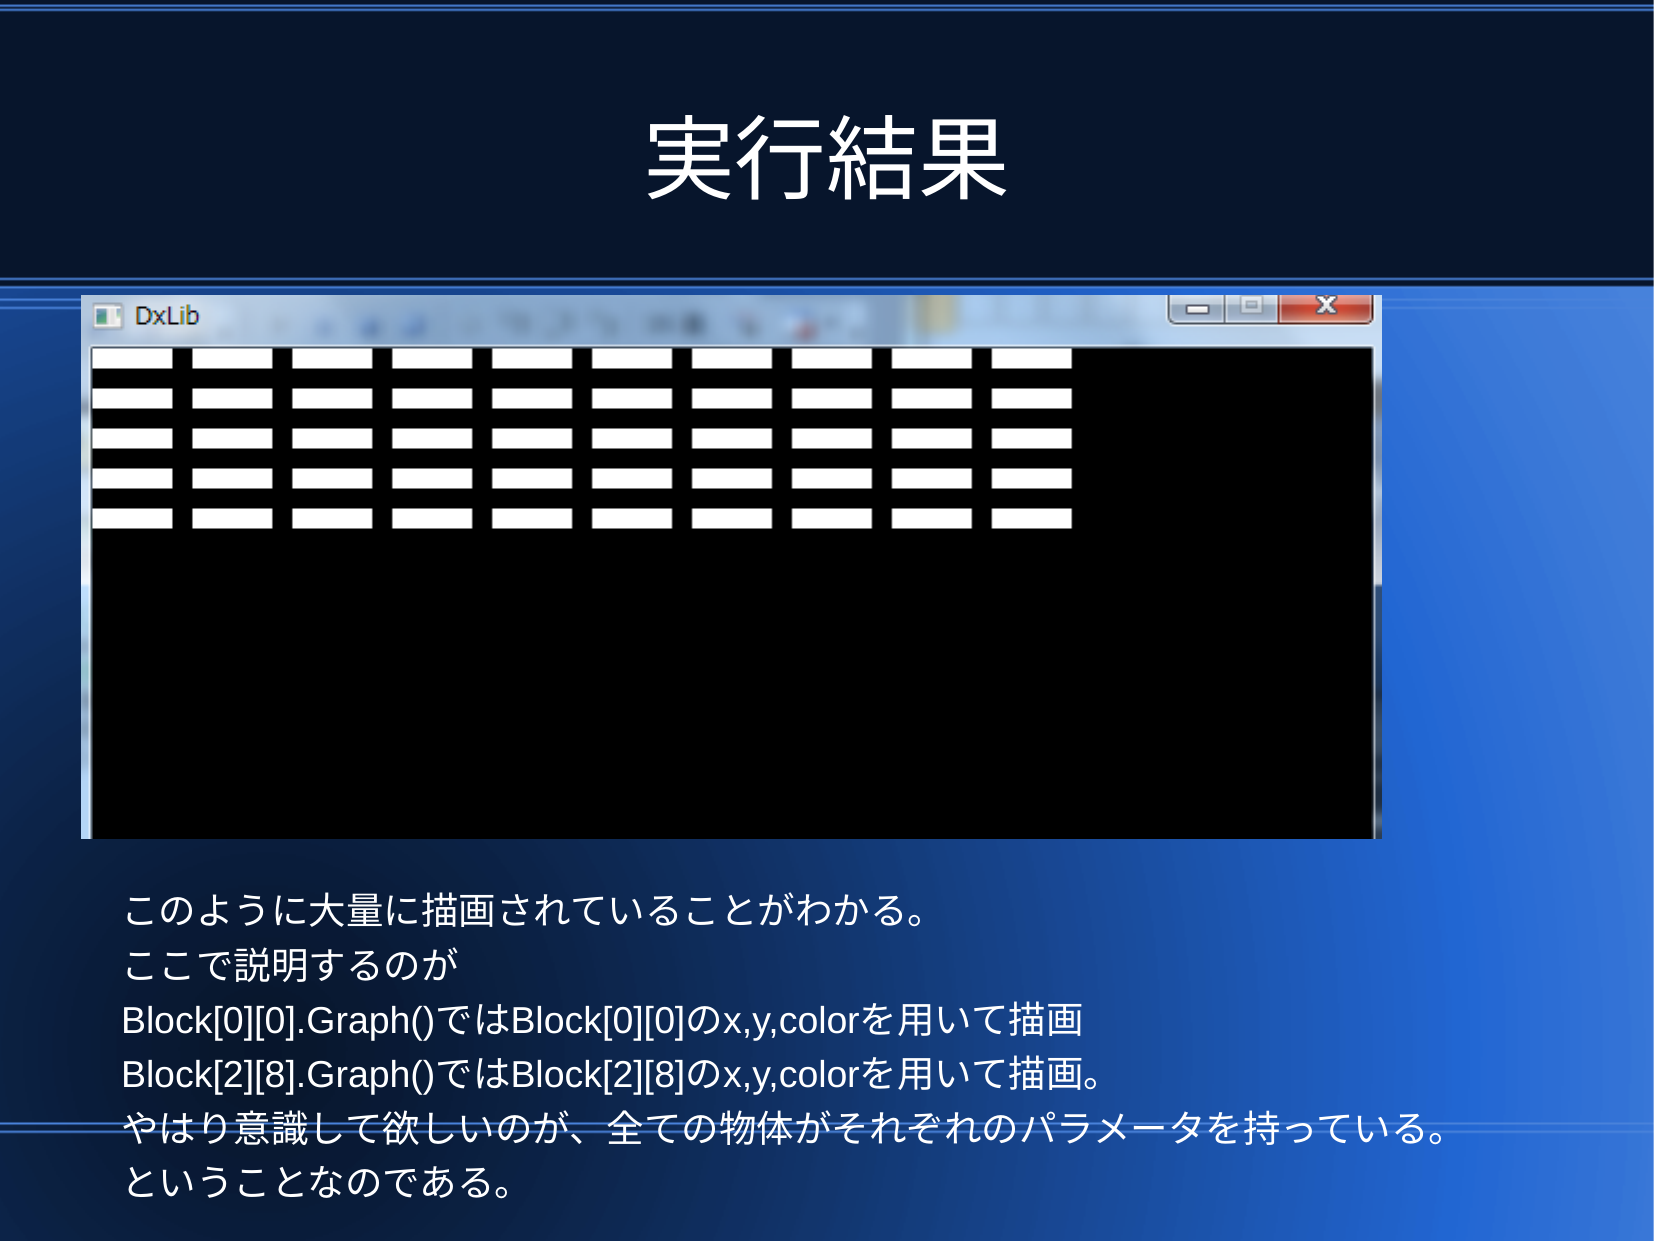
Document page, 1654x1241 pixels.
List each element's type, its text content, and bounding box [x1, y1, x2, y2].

title 実行結果 [82, 49, 1571, 257]
text_box このように大量に描画されていることがわかる。 ここで説明するのが Block[0][0].Graph()ではBlock[0][0]のx,y,colorを用いて描画 Block[2][8].Graph()ではBlock[2][8]のx,y,colorを用いて描画。 やはり意識して欲しいのが、全ての物体がそれぞれのパラメータを持っている。 ということなのである。 [106, 874, 1369, 1123]
picture [0, 0, 1654, 1241]
